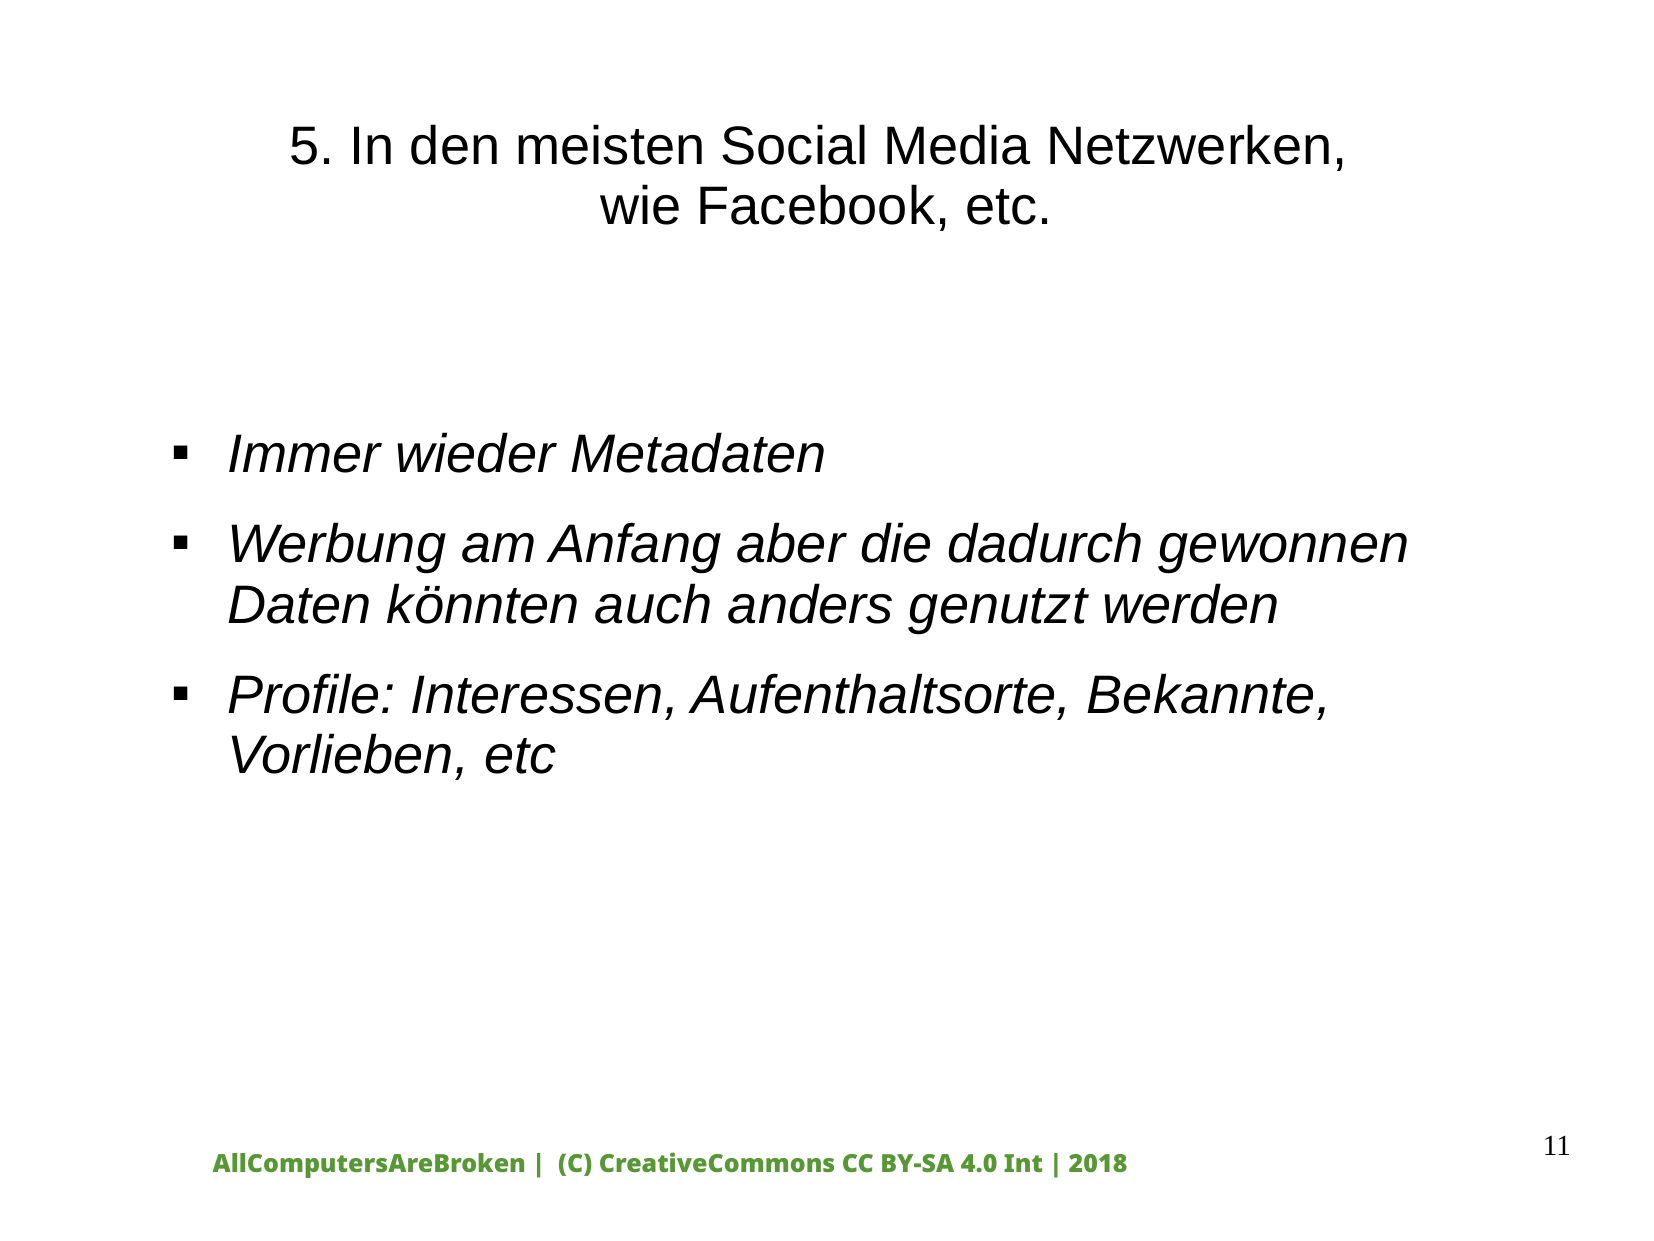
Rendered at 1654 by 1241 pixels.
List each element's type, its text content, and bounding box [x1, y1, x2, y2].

list Immer wieder Metadaten Werbung am Anfang aber die dadurch gewonnen Daten könnten auch anders genutzt werden Profile: Interessen, Aufenthaltsorte, Bekannte, Vorlieben, etc [82, 333, 1571, 815]
title 5. In den meisten Social Media Netzwerken, wie Facebook, etc. [82, 115, 1571, 237]
